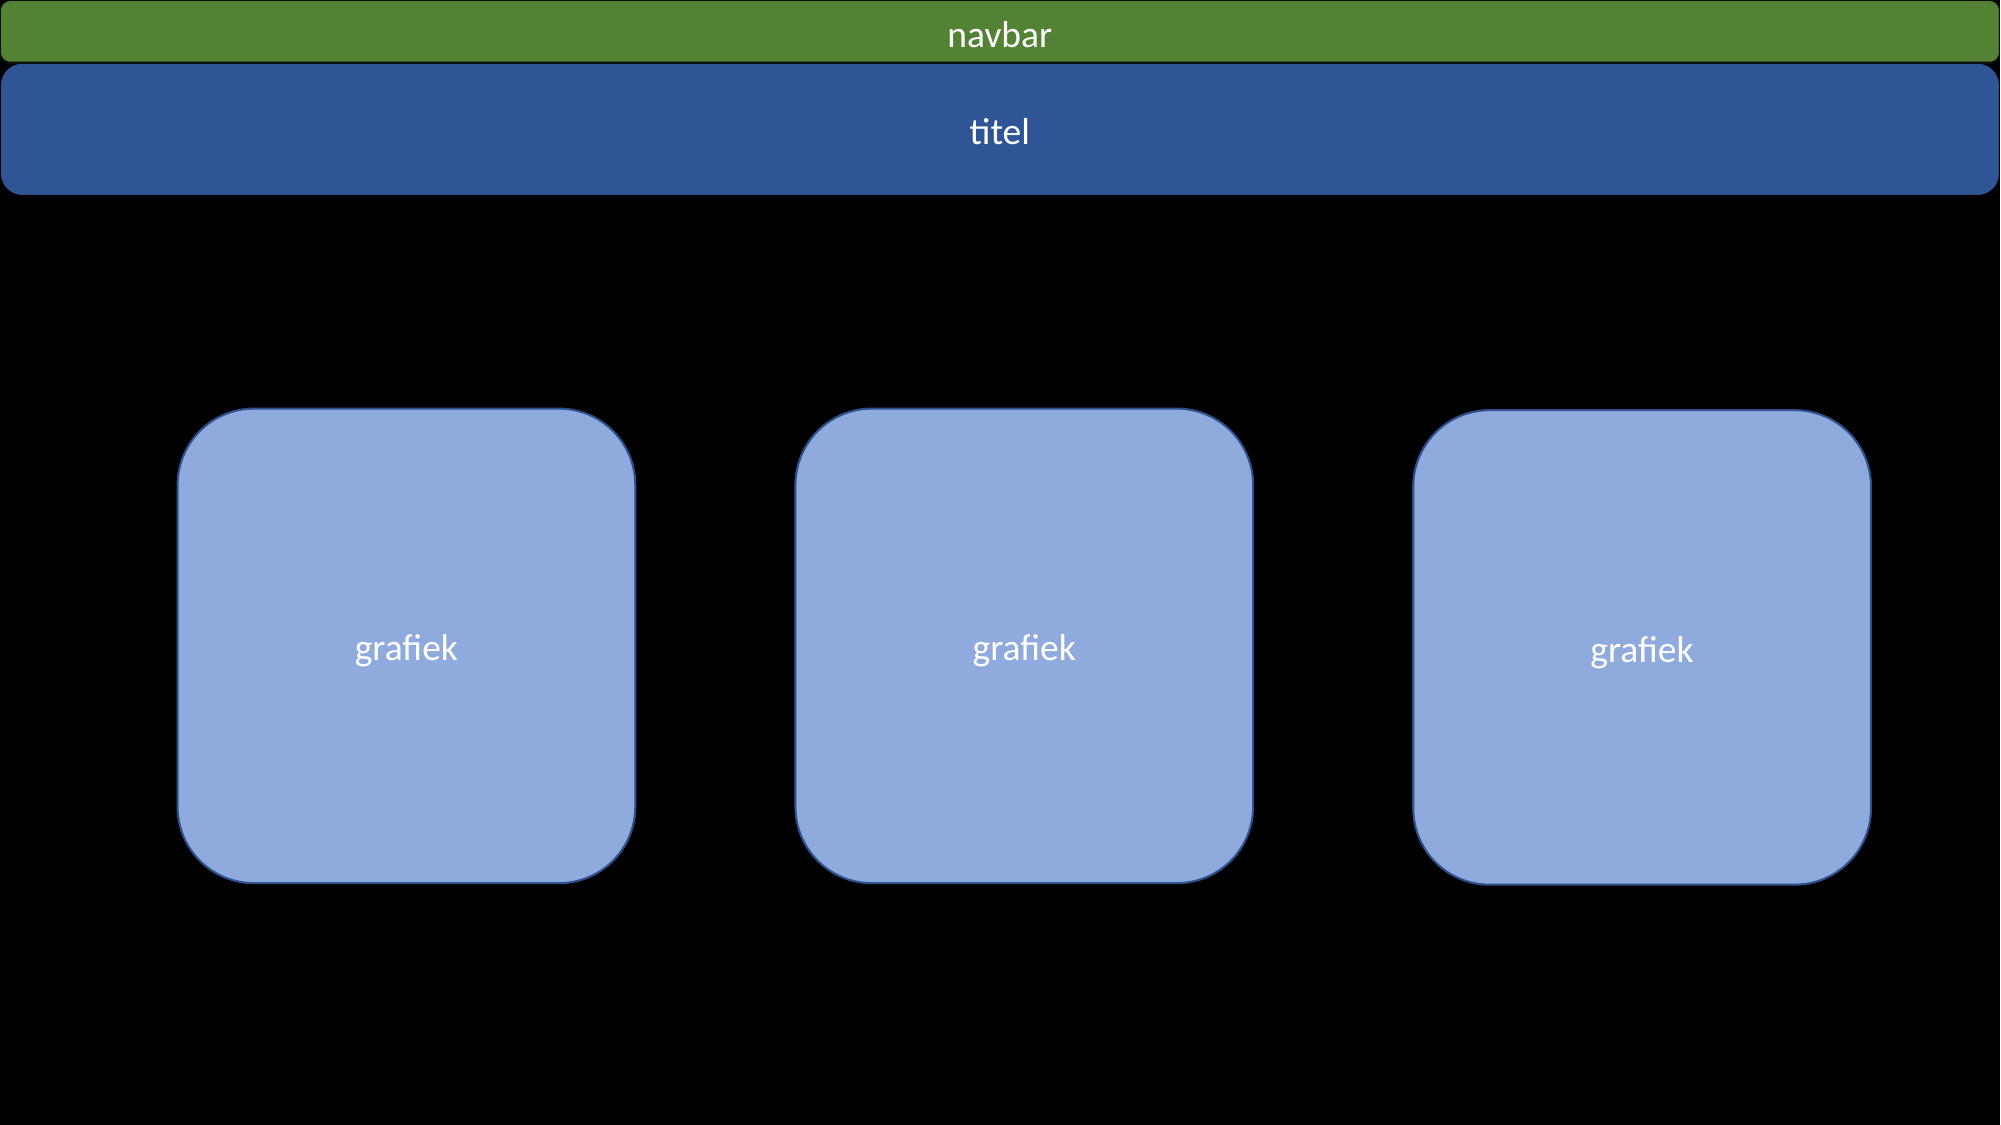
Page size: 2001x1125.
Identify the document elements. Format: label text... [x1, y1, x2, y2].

text_box navbar [0, 0, 2000, 63]
text_box grafiek [1413, 410, 1871, 885]
text_box [0, 181, 2000, 1125]
text_box grafiek [177, 408, 636, 884]
text_box grafiek [795, 408, 1254, 884]
text_box [1986, 57, 2000, 78]
text_box [0, 57, 14, 78]
text_box titel [0, 63, 2000, 196]
